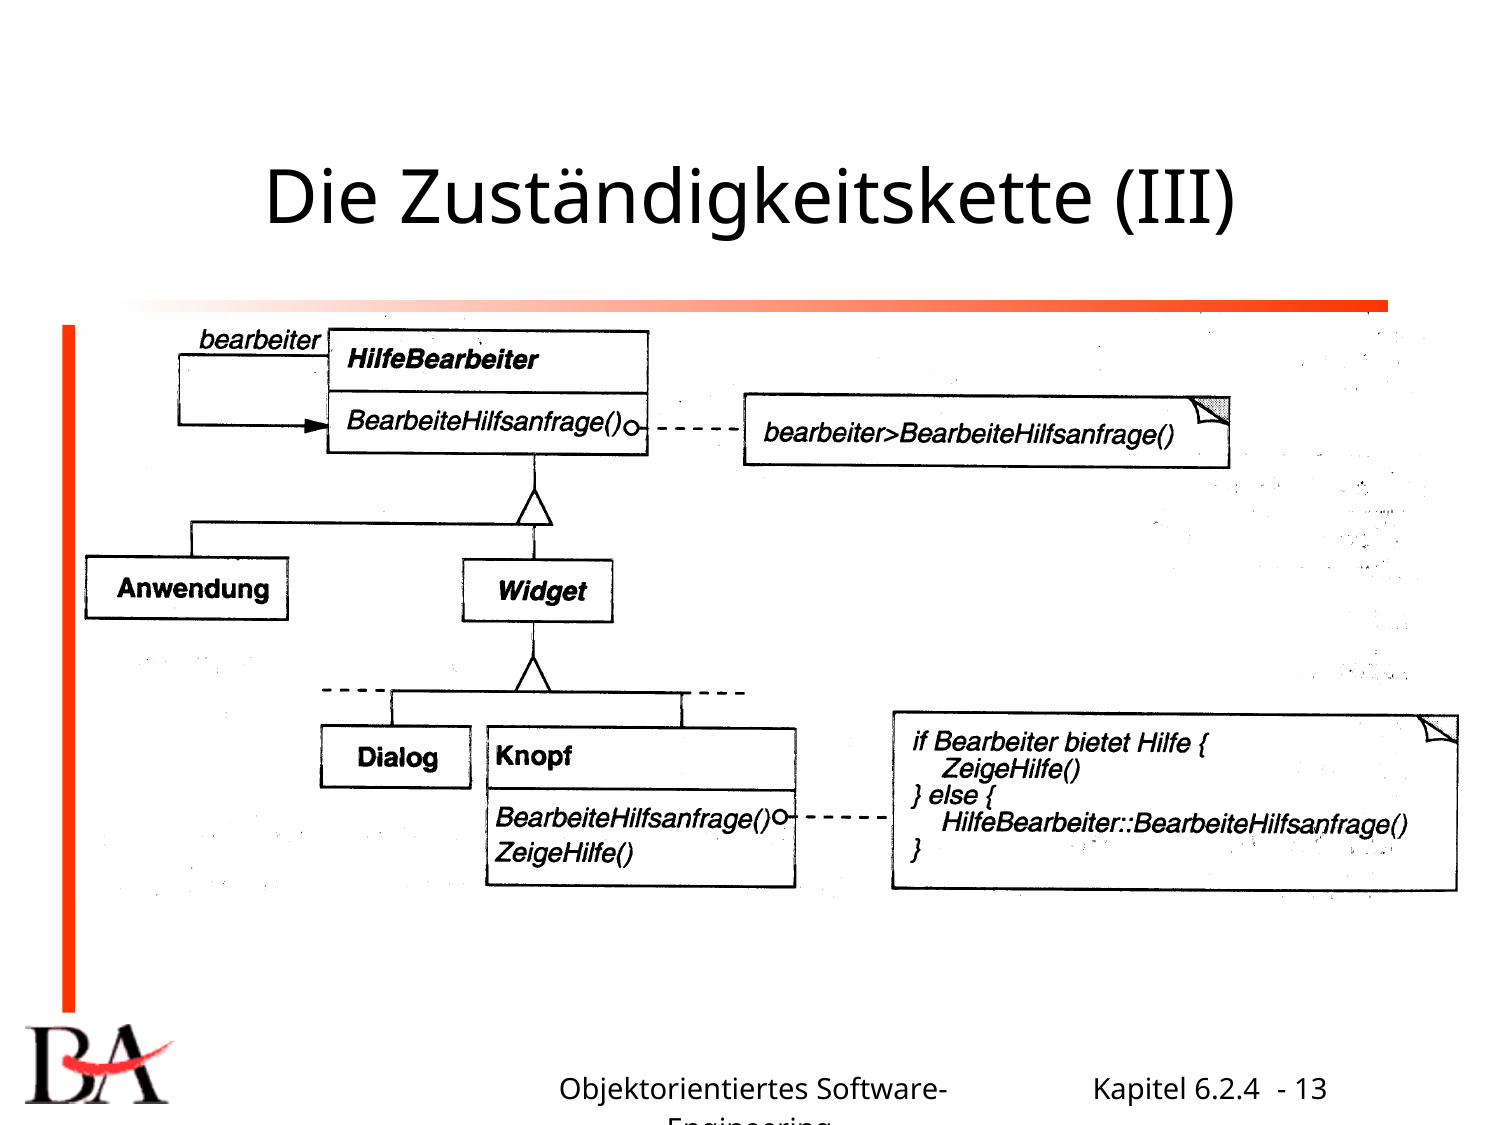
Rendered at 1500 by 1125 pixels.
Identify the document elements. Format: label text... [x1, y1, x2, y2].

title Die Zuständigkeitskette (III) [112, 99, 1388, 288]
picture [24, 1024, 175, 1104]
chart [75, 312, 1463, 900]
